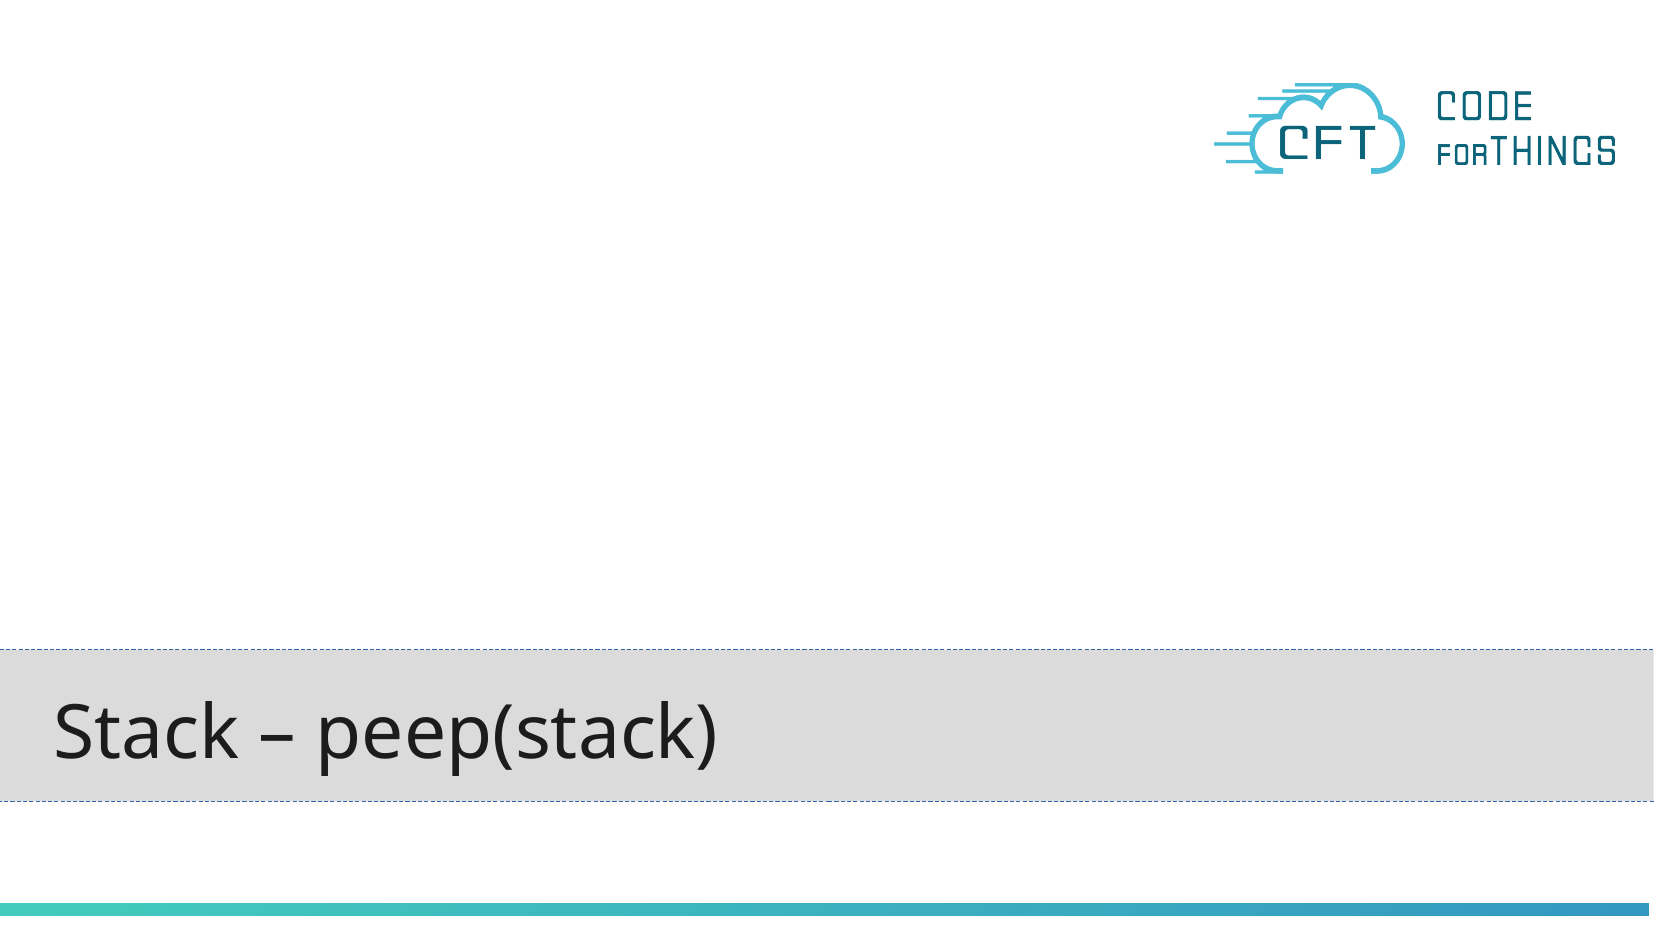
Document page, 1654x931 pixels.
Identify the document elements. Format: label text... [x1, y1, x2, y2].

picture [1214, 83, 1615, 174]
title Stack – peep(stack) [53, 626, 1642, 832]
